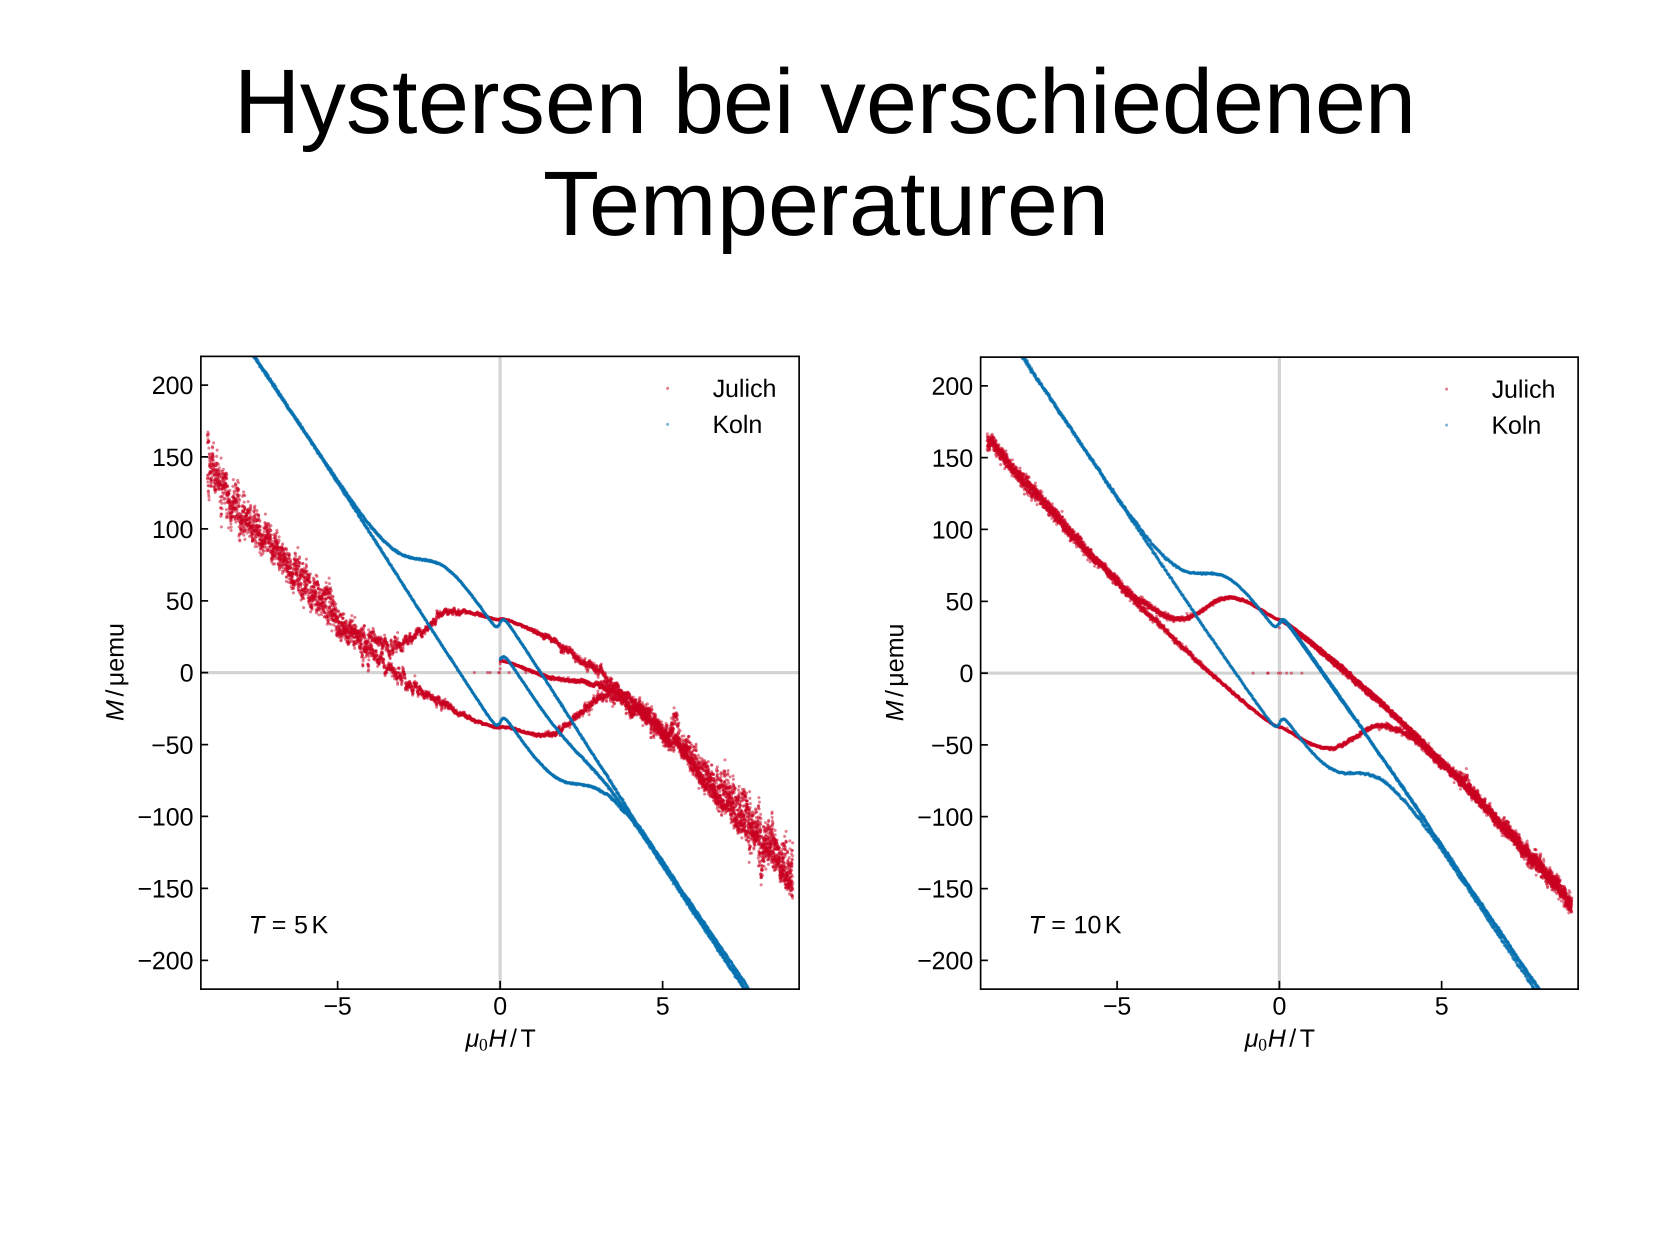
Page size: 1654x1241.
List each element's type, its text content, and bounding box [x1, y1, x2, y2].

title Hystersen bei verschiedenen Temperaturen [82, 49, 1571, 257]
picture [855, 330, 1605, 1081]
picture [75, 329, 826, 1080]
